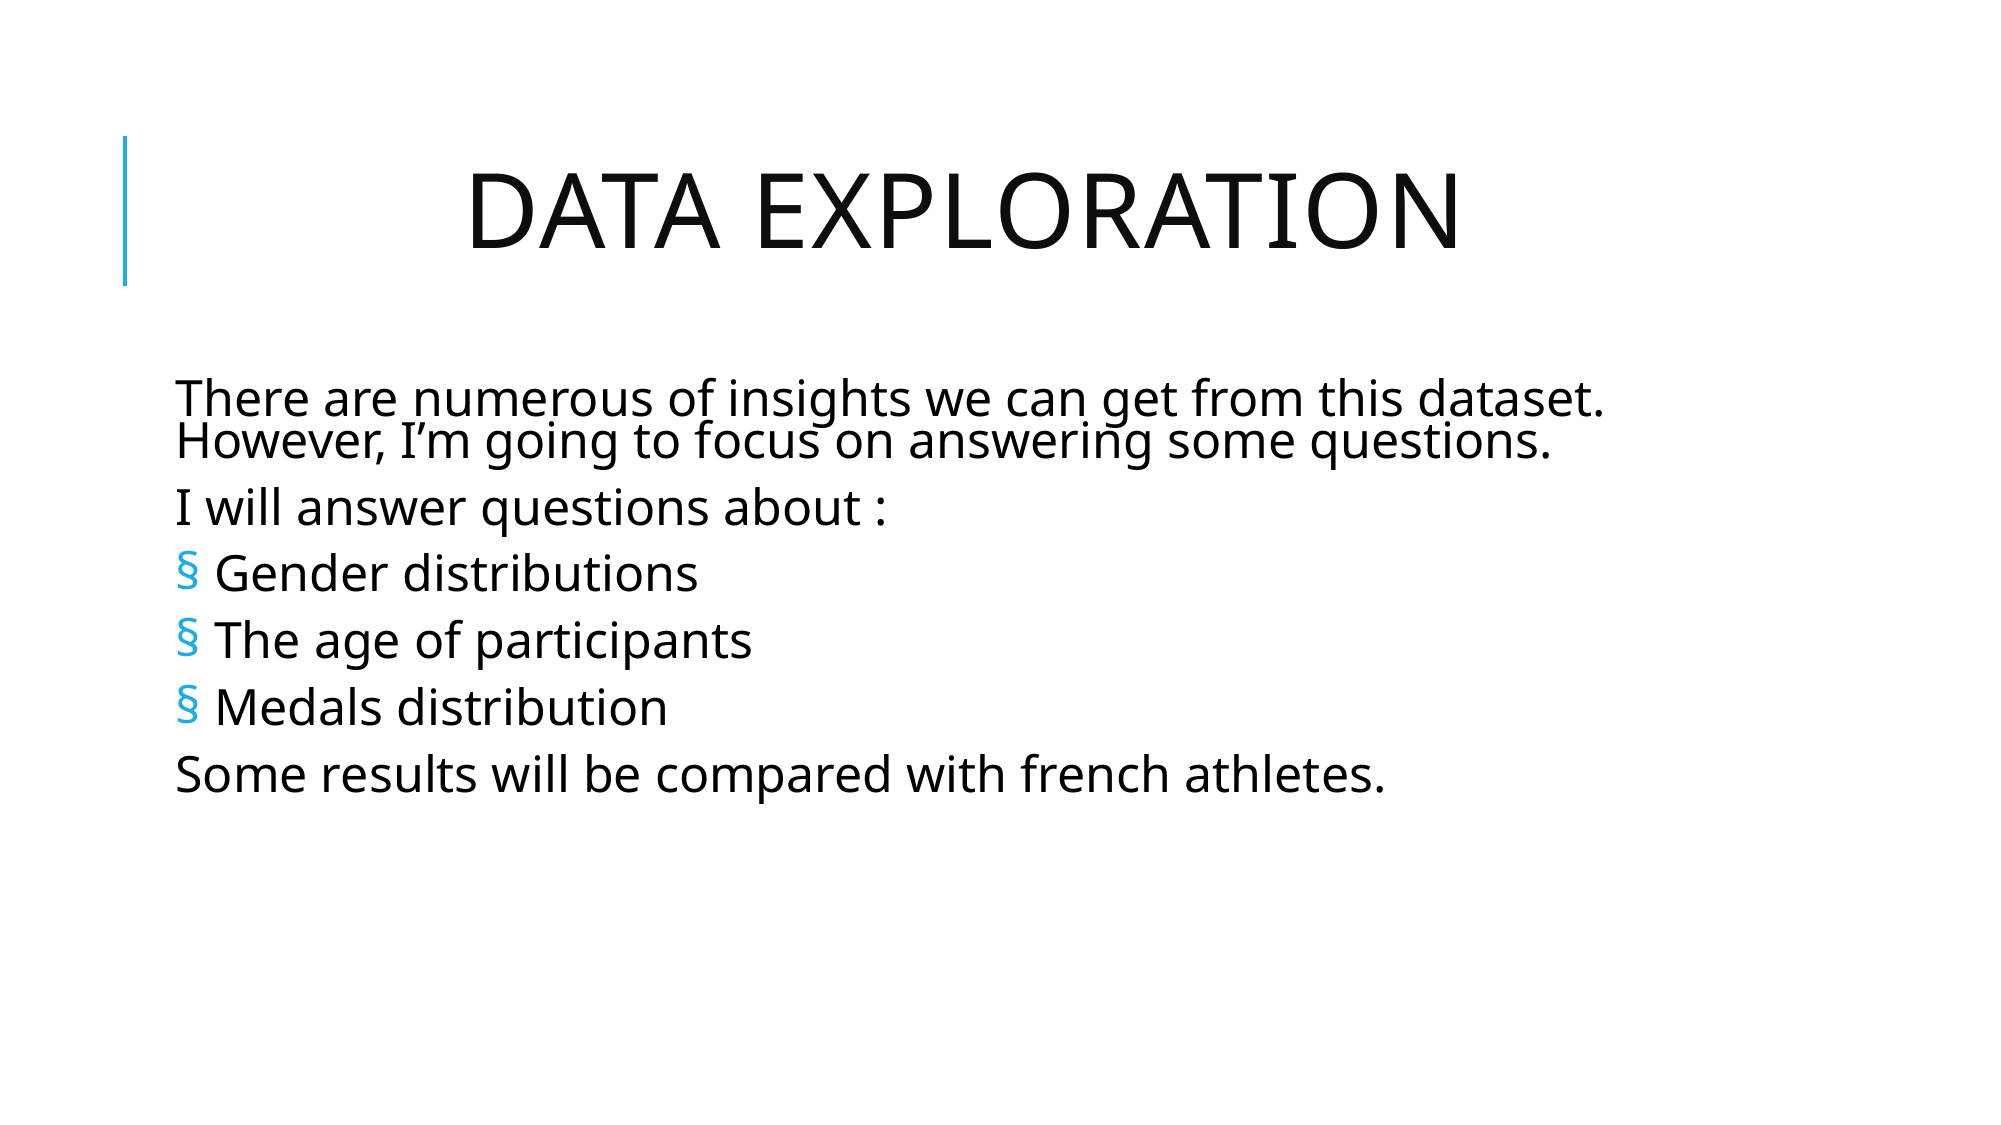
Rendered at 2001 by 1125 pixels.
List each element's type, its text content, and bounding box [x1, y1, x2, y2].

list There are numerous of insights we can get from this dataset. However, I’m going to focus on answering some questions. I will answer questions about : Gender distributions The age of participants Medals distribution Some results will be compared with french athletes. [168, 375, 1763, 1036]
title Data exploration [168, 96, 1763, 343]
